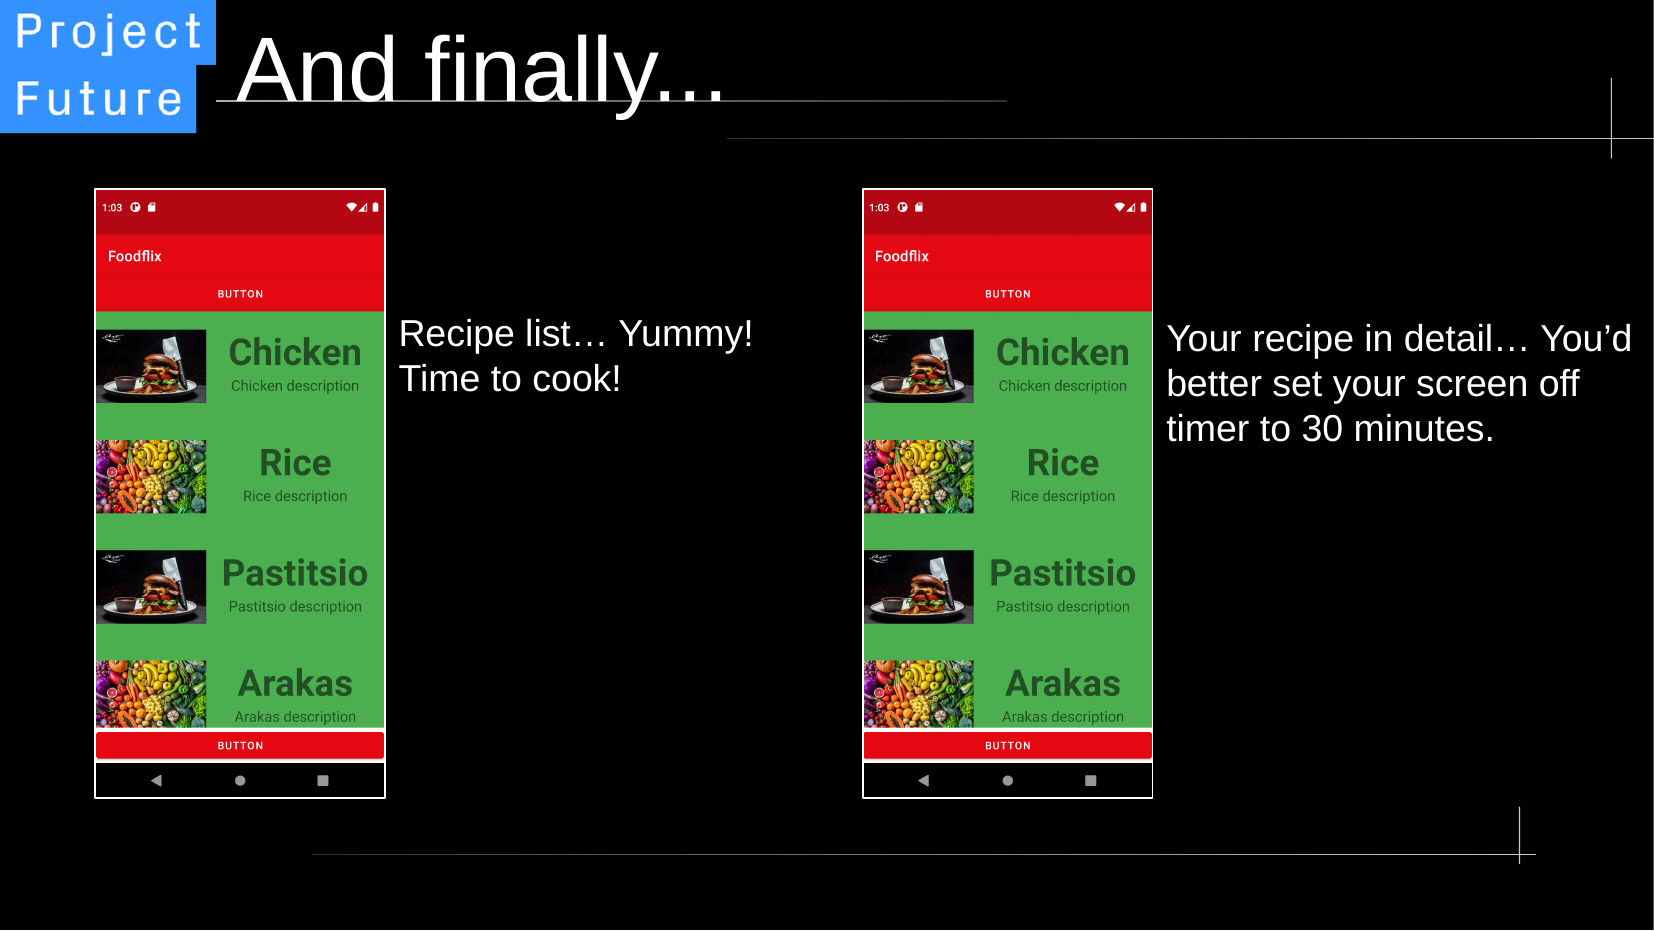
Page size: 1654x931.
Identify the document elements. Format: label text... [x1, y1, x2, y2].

title And finally... [236, 11, 1589, 119]
picture [96, 189, 384, 798]
text_box Your recipe in detail… You’d better set your screen off timer to 30 minutes. [1151, 306, 1654, 448]
picture [863, 189, 1152, 798]
picture [0, 0, 216, 148]
text_box Recipe list… Yummy! Time to cook! [383, 302, 857, 527]
